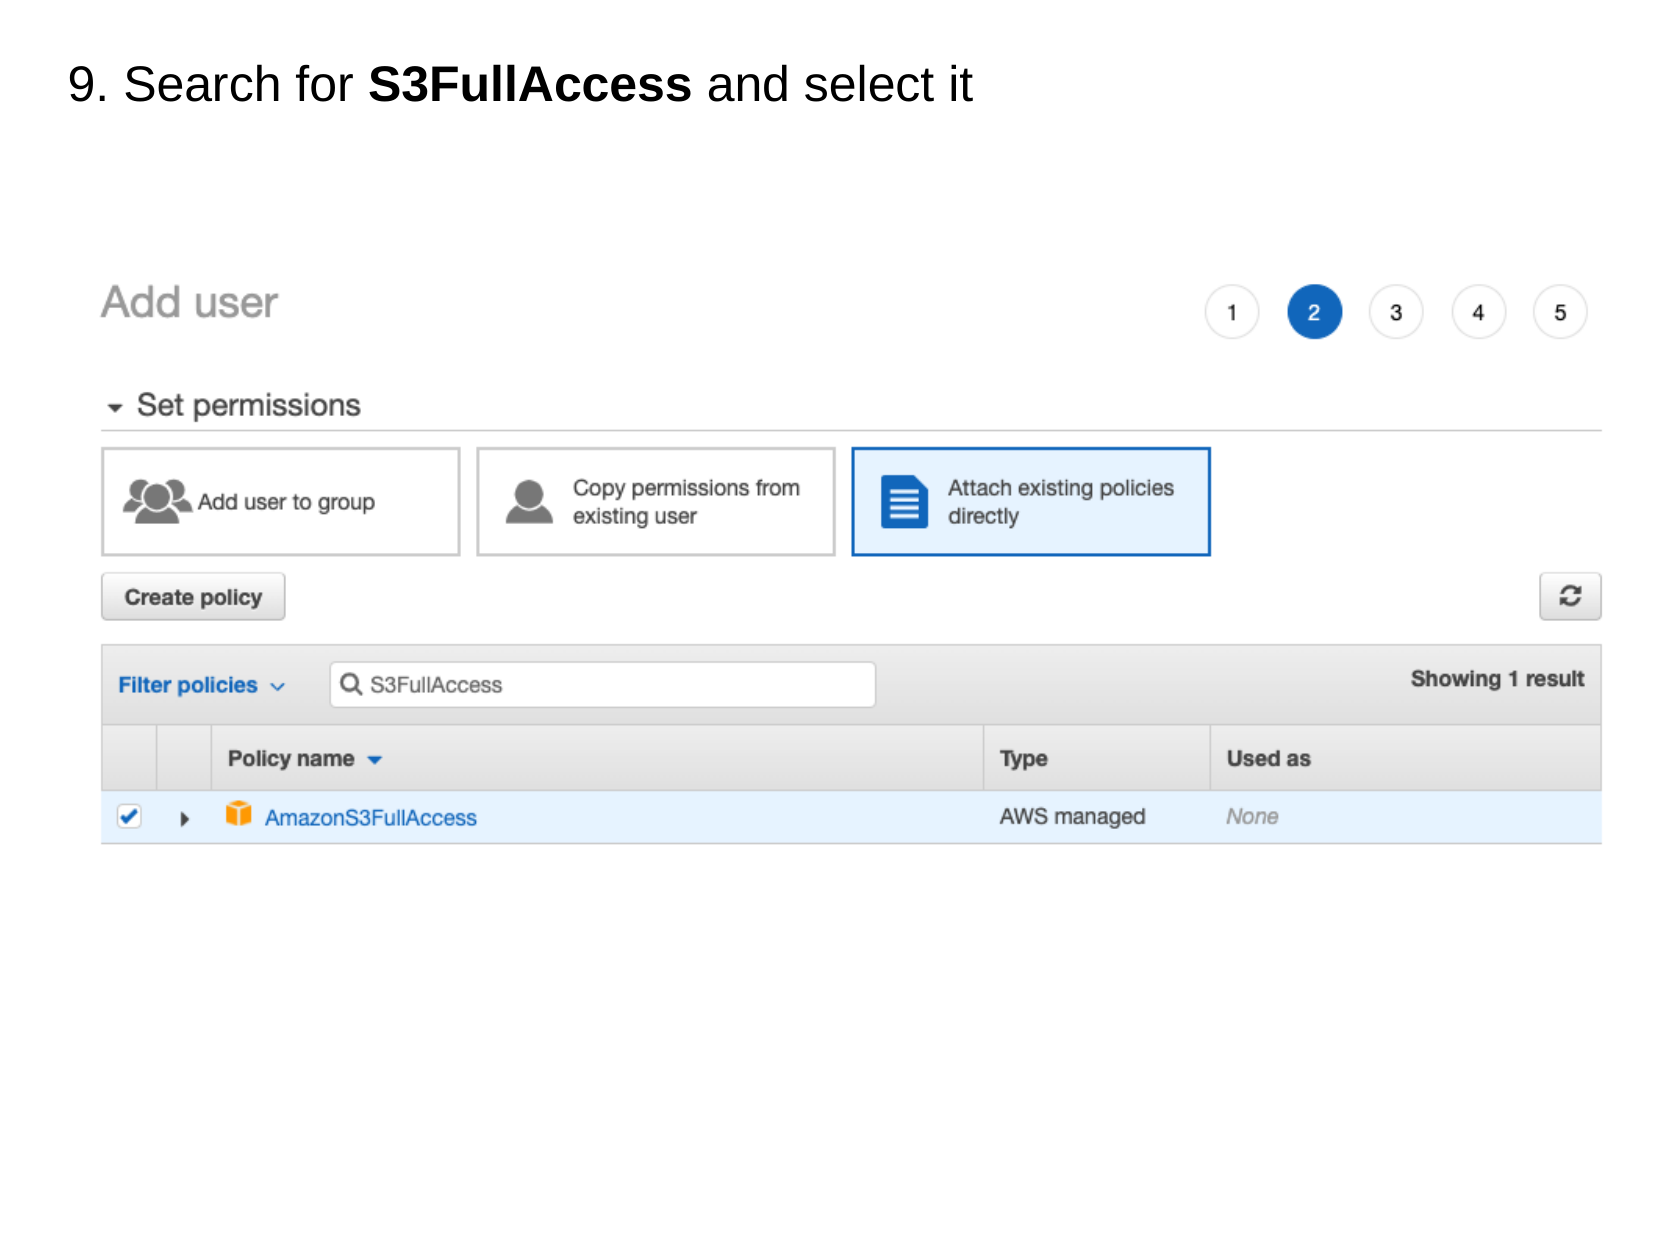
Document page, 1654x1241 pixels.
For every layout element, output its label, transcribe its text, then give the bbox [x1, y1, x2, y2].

list 9. Search for S3FullAccess and select it [67, 51, 1556, 191]
picture [67, 247, 1635, 904]
